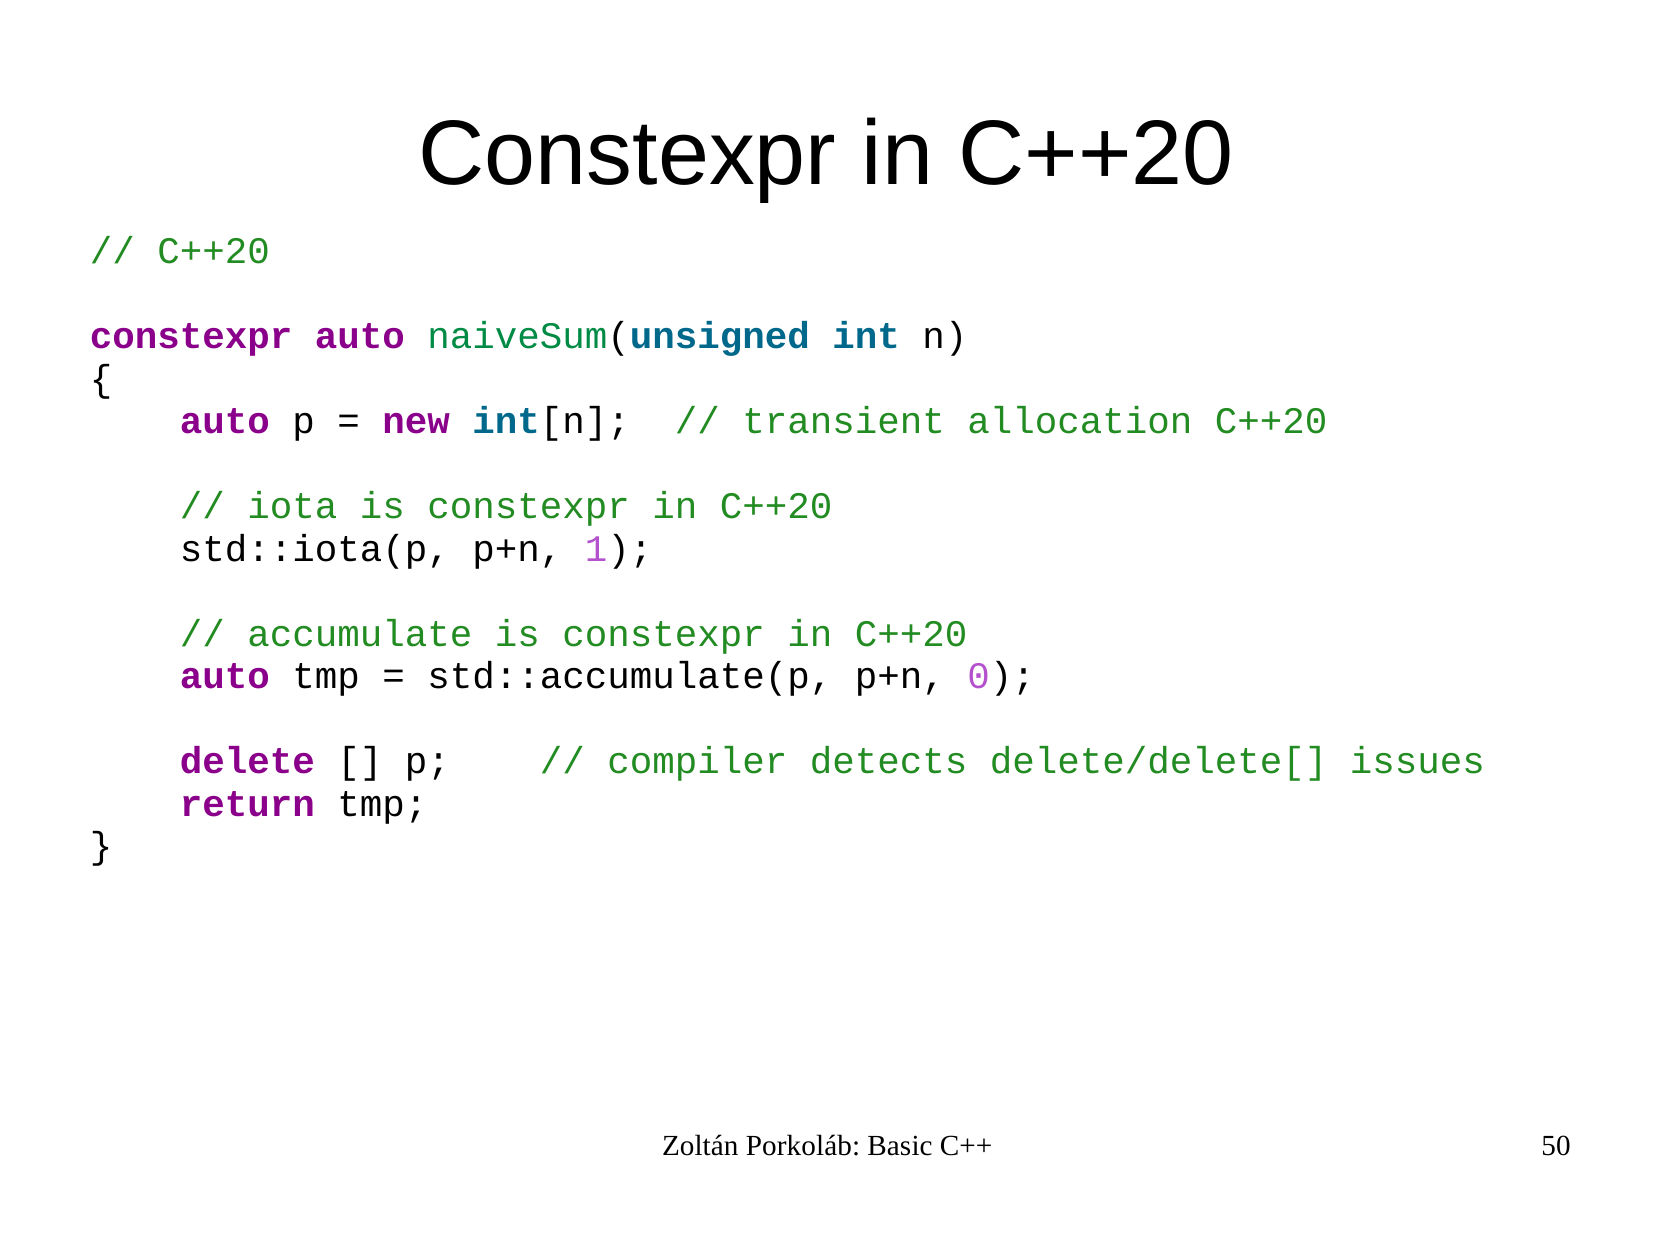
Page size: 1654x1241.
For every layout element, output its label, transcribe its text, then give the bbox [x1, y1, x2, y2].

title Constexpr in C++20 [82, 49, 1571, 257]
text_box // C++20 constexpr auto naiveSum(unsigned int n) { auto p = new int[n]; // transient allocation C++20 // iota is constexpr in C++20 std::iota(p, p+n, 1); // accumulate is constexpr in C++20 auto tmp = std::accumulate(p, p+n, 0); delete [] p; // compiler detects delete/delete[] issues return tmp; } [75, 225, 1621, 976]
